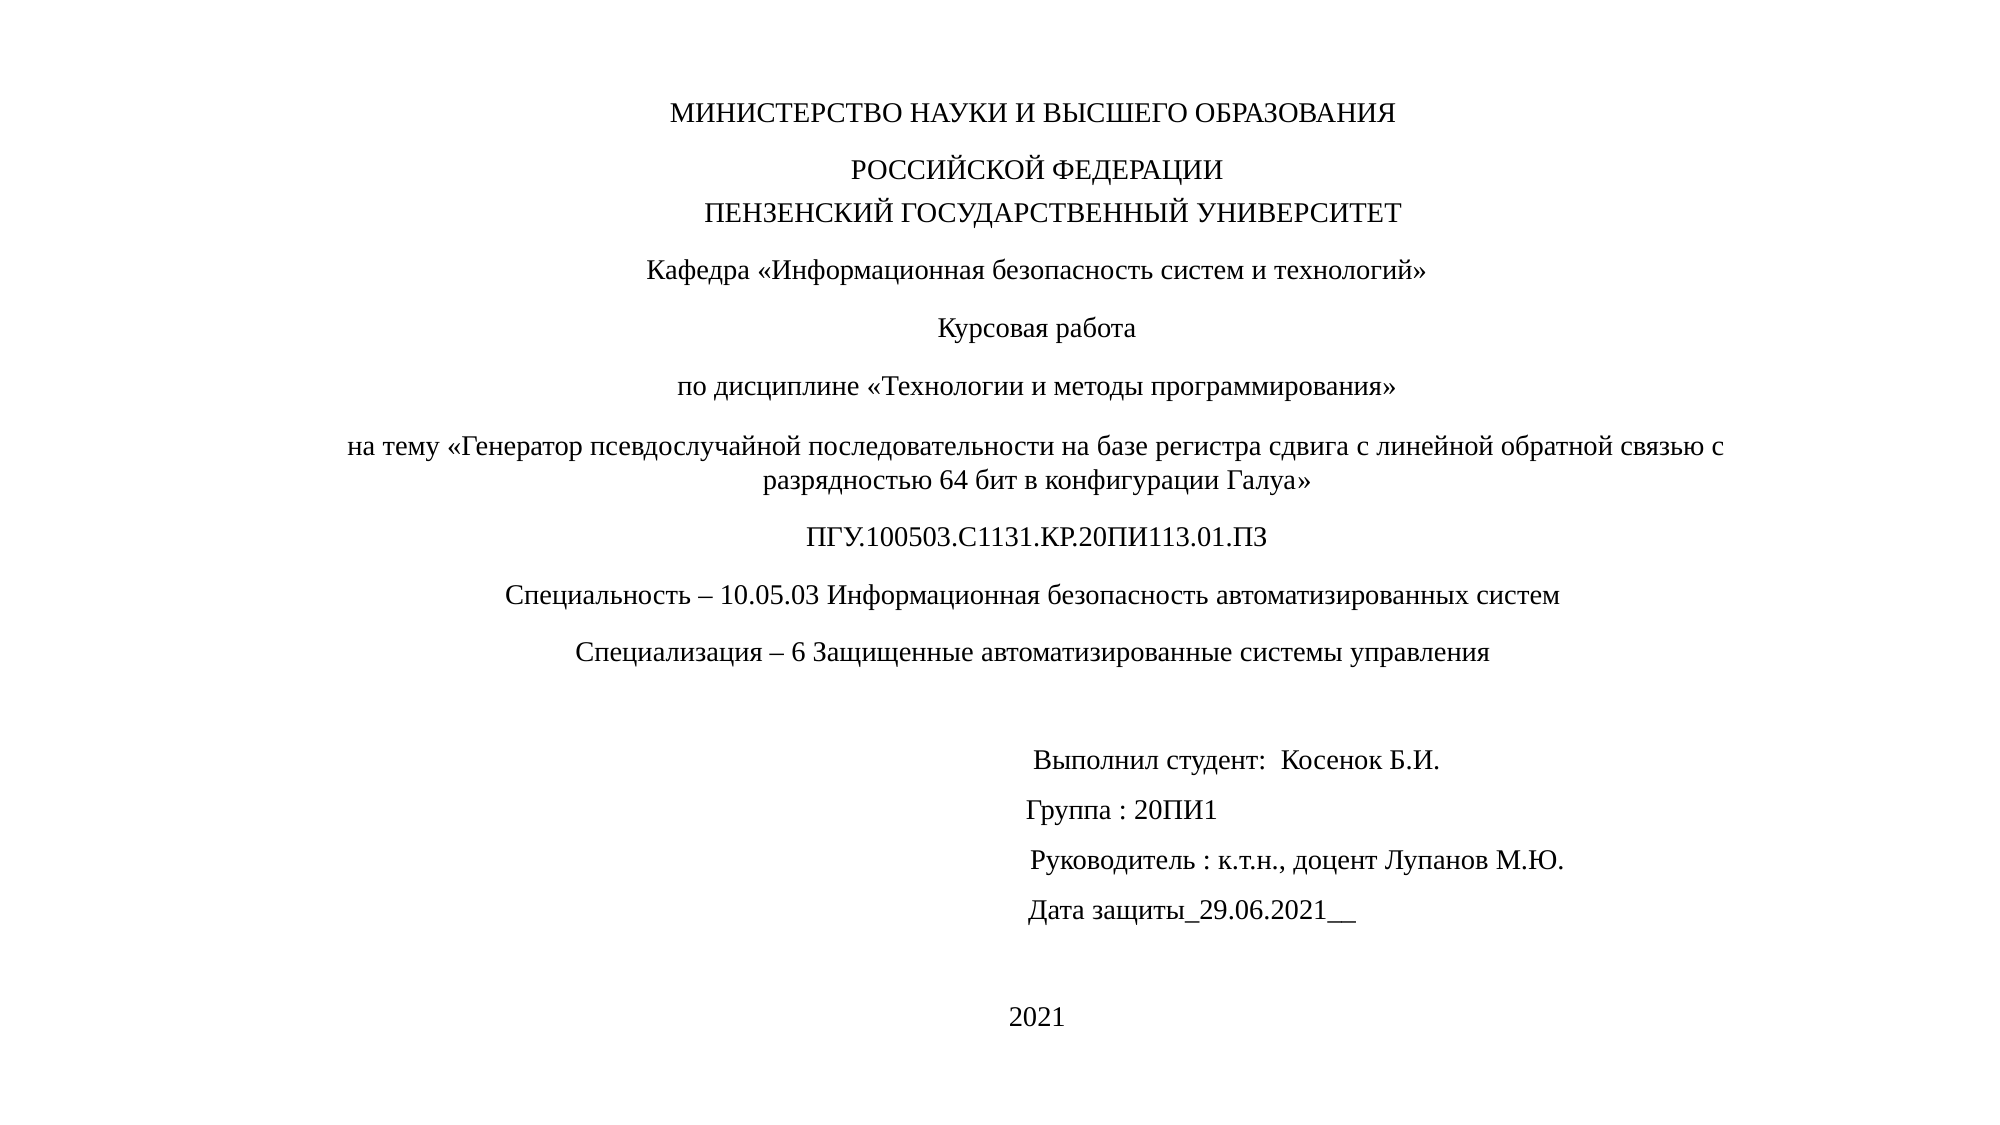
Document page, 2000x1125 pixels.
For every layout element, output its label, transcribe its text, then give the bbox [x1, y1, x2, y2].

list МИНИСТЕРСТВО НАУКИ И ВЫСШЕГО ОБРАЗОВАНИЯ РОССИЙСКОЙ ФЕДЕРАЦИИ ПЕНЗЕНСКИЙ ГОСУДАРСТВЕННЫЙ УНИВЕРСИТЕТ Кафедра «Информационная безопасность систем и технологий» Курсовая работа по дисциплине «Технологии и методы программирования» на тему «Генератор псевдослучайной последовательности на базе регистра сдвига с линейной обратной связью с разрядностью 64 бит в конфигурации Галуа» ПГУ.100503.С1131.КР.20ПИ113.01.ПЗ Специальность – 10.05.03 Информационная безопасность автоматизированных систем Специализация – 6 Защищенные автоматизированные системы управления Выполнил студент: Косенок Б.И. Группа : 20ПИ1 Руководитель : к.т.н., доцент Лупанов М.Ю. Дата защиты_29.06.2021__ 2021 [249, 90, 1825, 1047]
